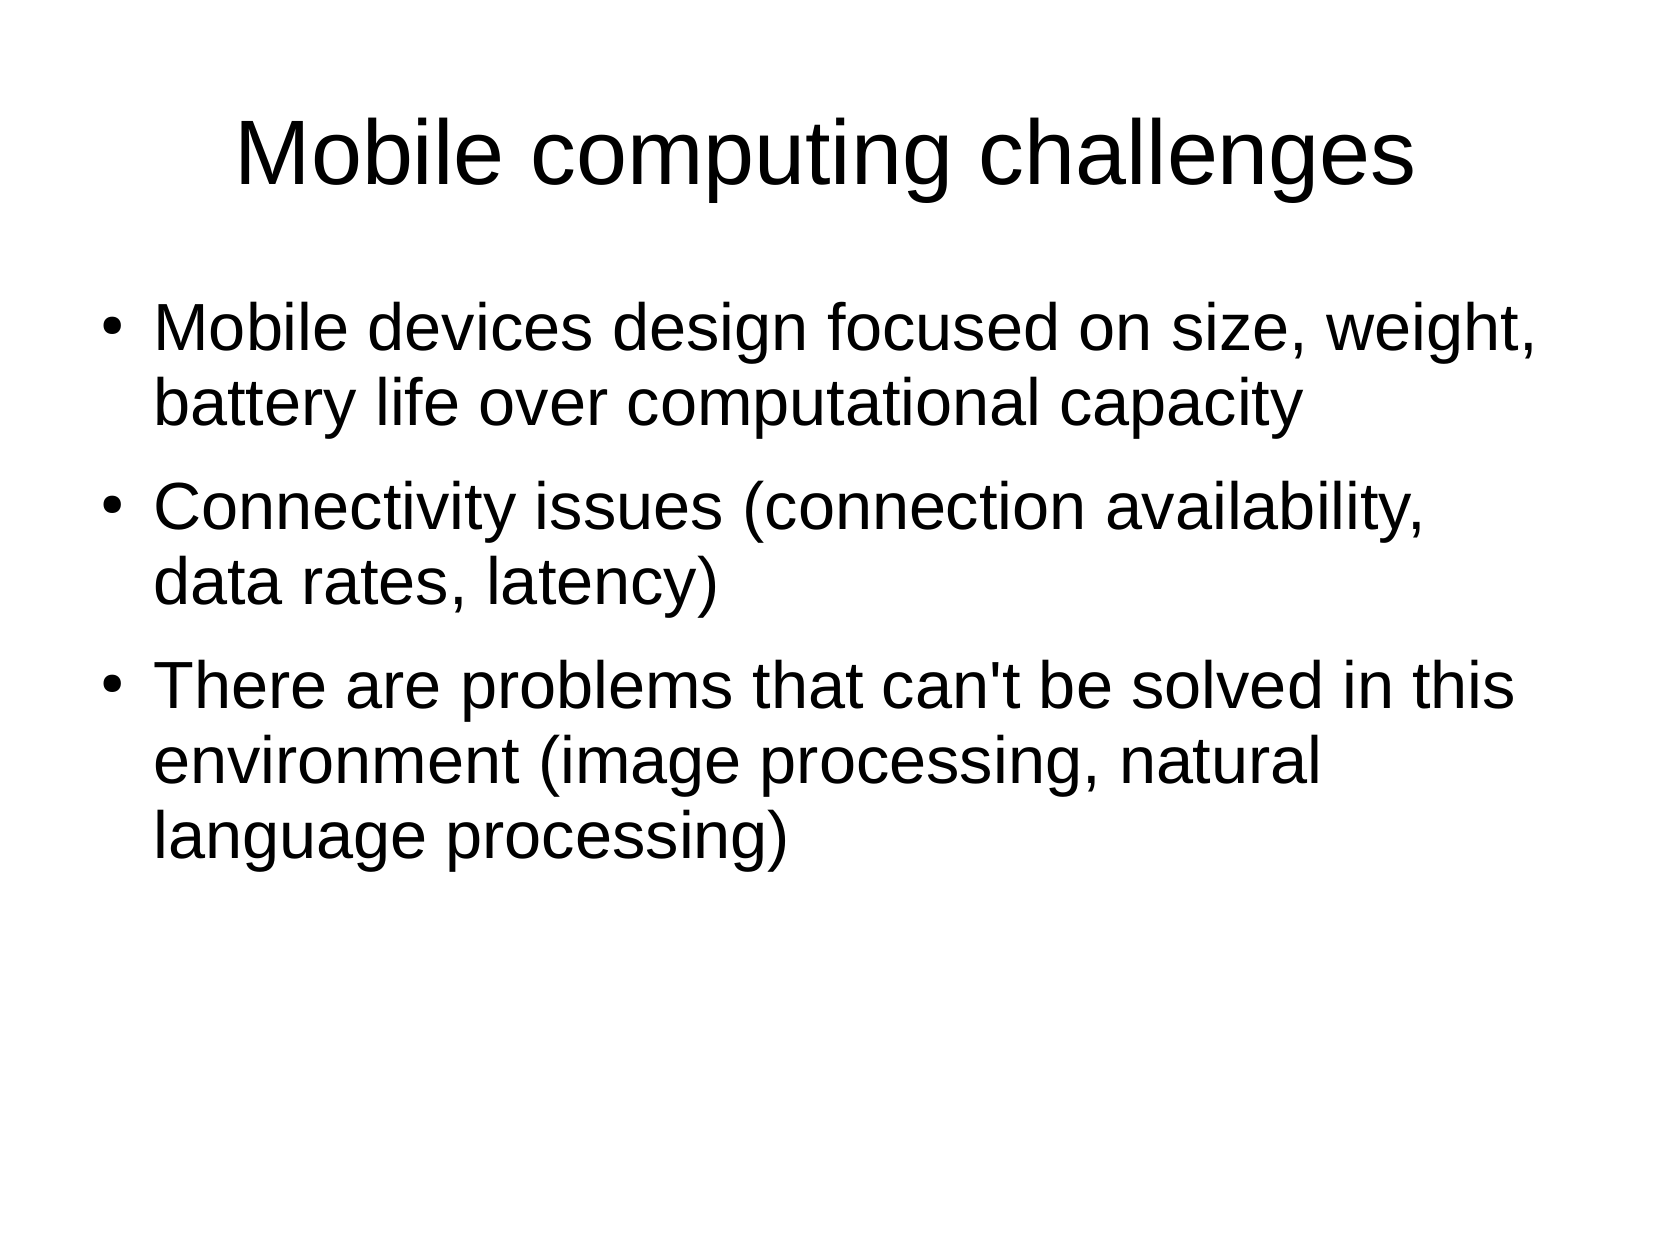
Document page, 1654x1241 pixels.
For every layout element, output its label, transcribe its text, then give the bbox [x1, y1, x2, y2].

title Mobile computing challenges [82, 49, 1571, 257]
list Mobile devices design focused on size, weight, battery life over computational capacity Connectivity issues (connection availability, data rates, latency) There are problems that can't be solved in this environment (image processing, natural language processing) [82, 290, 1571, 1010]
